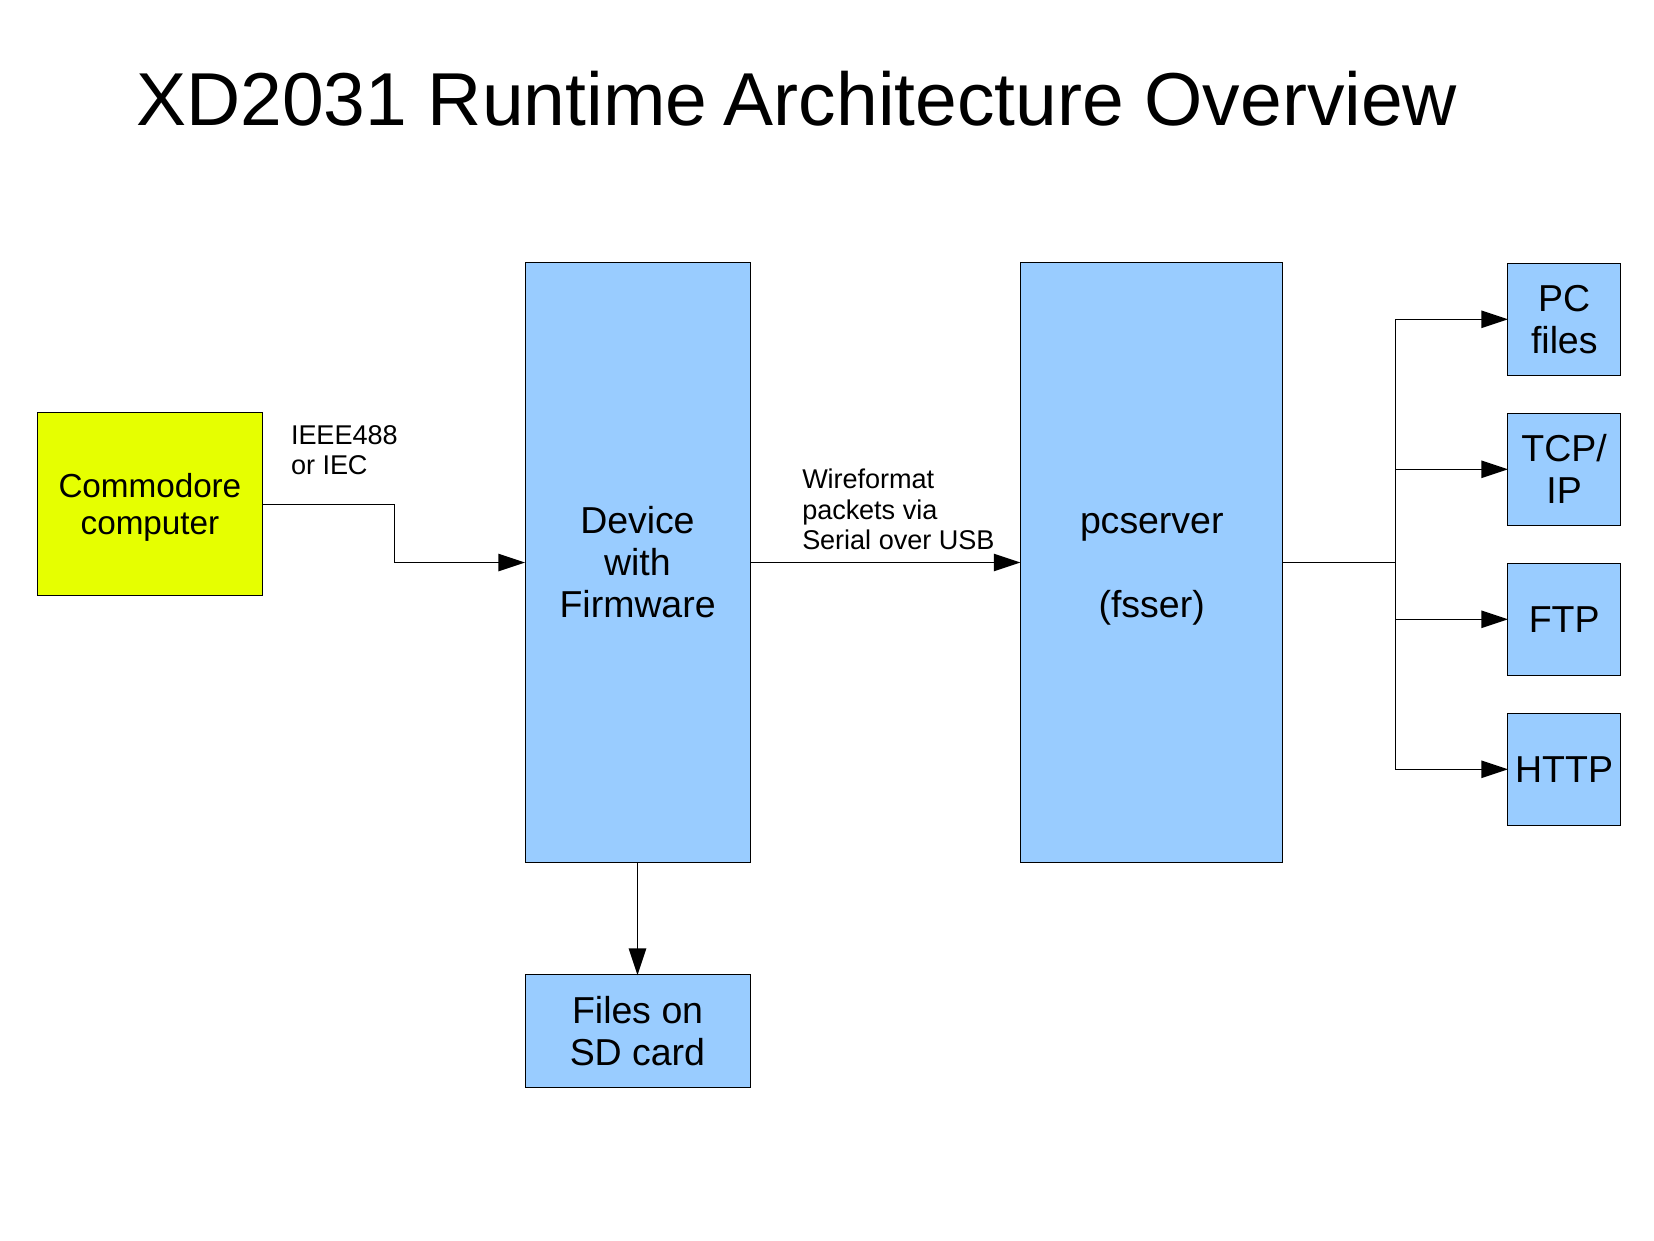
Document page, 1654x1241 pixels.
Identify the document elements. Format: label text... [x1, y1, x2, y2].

text_box Wireformat packets via Serial over USB [787, 456, 1010, 563]
text_box Device with Firmware [525, 262, 751, 863]
text_box HTTP [1507, 713, 1621, 826]
text_box FTP [1507, 563, 1621, 676]
title XD2031 Runtime Architecture Overview [53, 49, 1542, 151]
text_box PC files [1507, 263, 1621, 376]
text_box pcserver (fsser) [1020, 262, 1283, 863]
text_box Files on SD card [525, 974, 751, 1088]
text_box TCP/ IP [1507, 413, 1621, 526]
text_box Commodore computer [37, 412, 263, 596]
text_box IEEE488 or IEC [276, 412, 413, 488]
